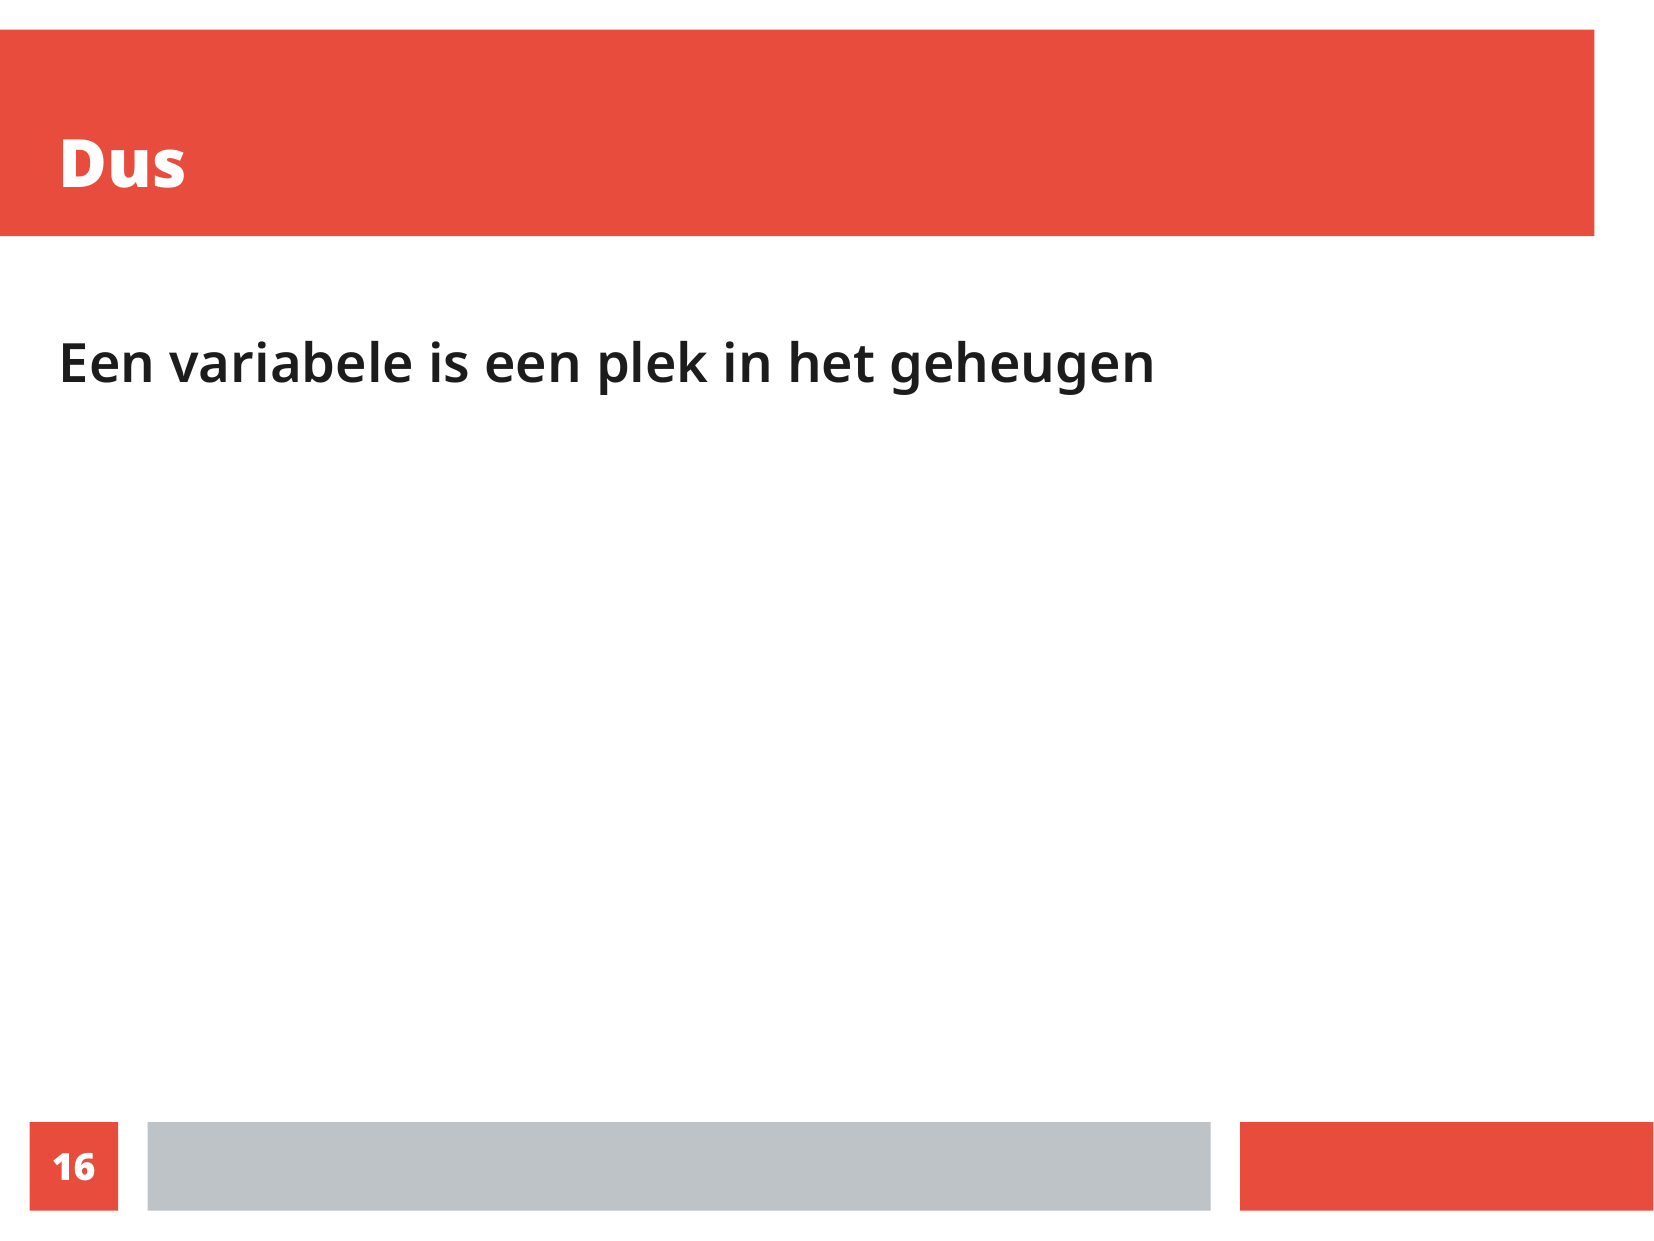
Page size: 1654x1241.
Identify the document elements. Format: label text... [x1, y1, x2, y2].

title Dus [59, 59, 1595, 207]
list Een variabele is een plek in het geheugen [59, 324, 1565, 1093]
